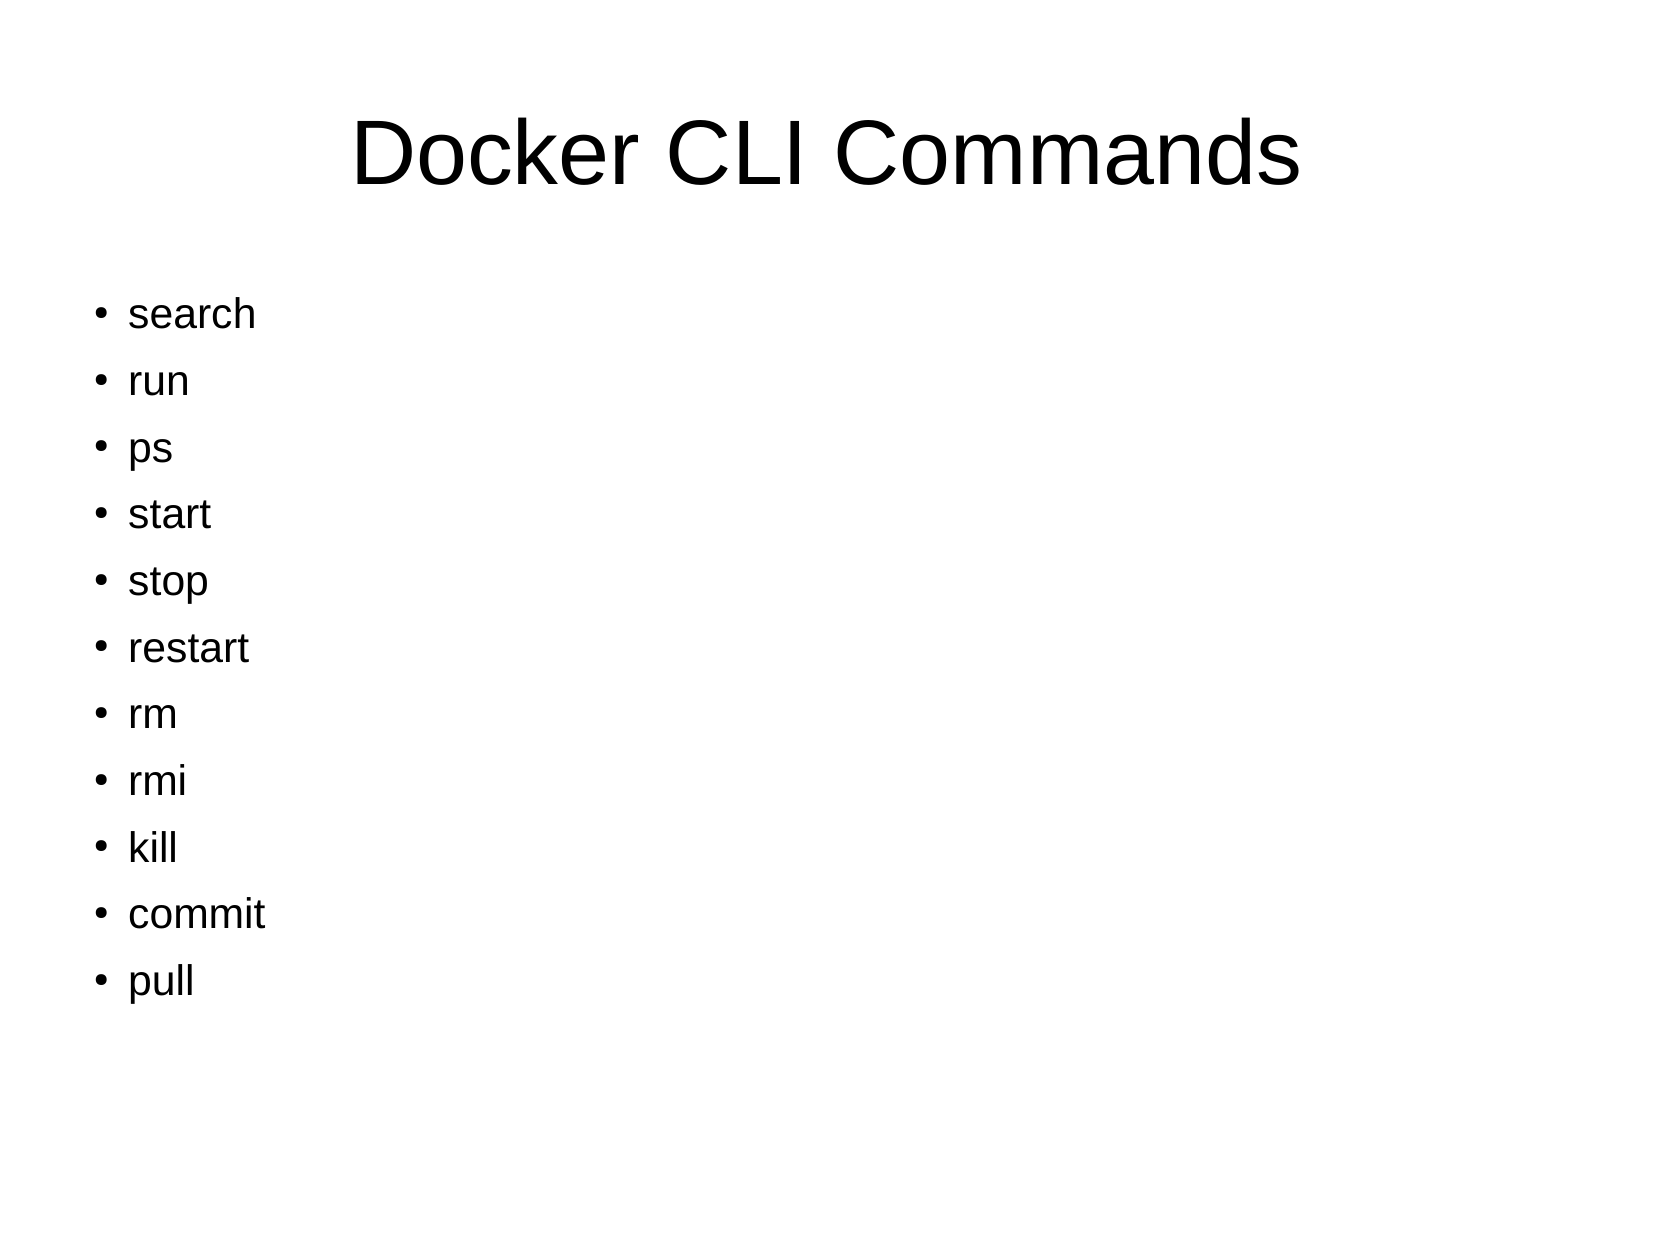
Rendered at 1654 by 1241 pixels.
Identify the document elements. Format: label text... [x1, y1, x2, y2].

list search run ps start stop restart rm rmi kill commit pull [82, 290, 1571, 1010]
title Docker CLI Commands [82, 49, 1571, 257]
